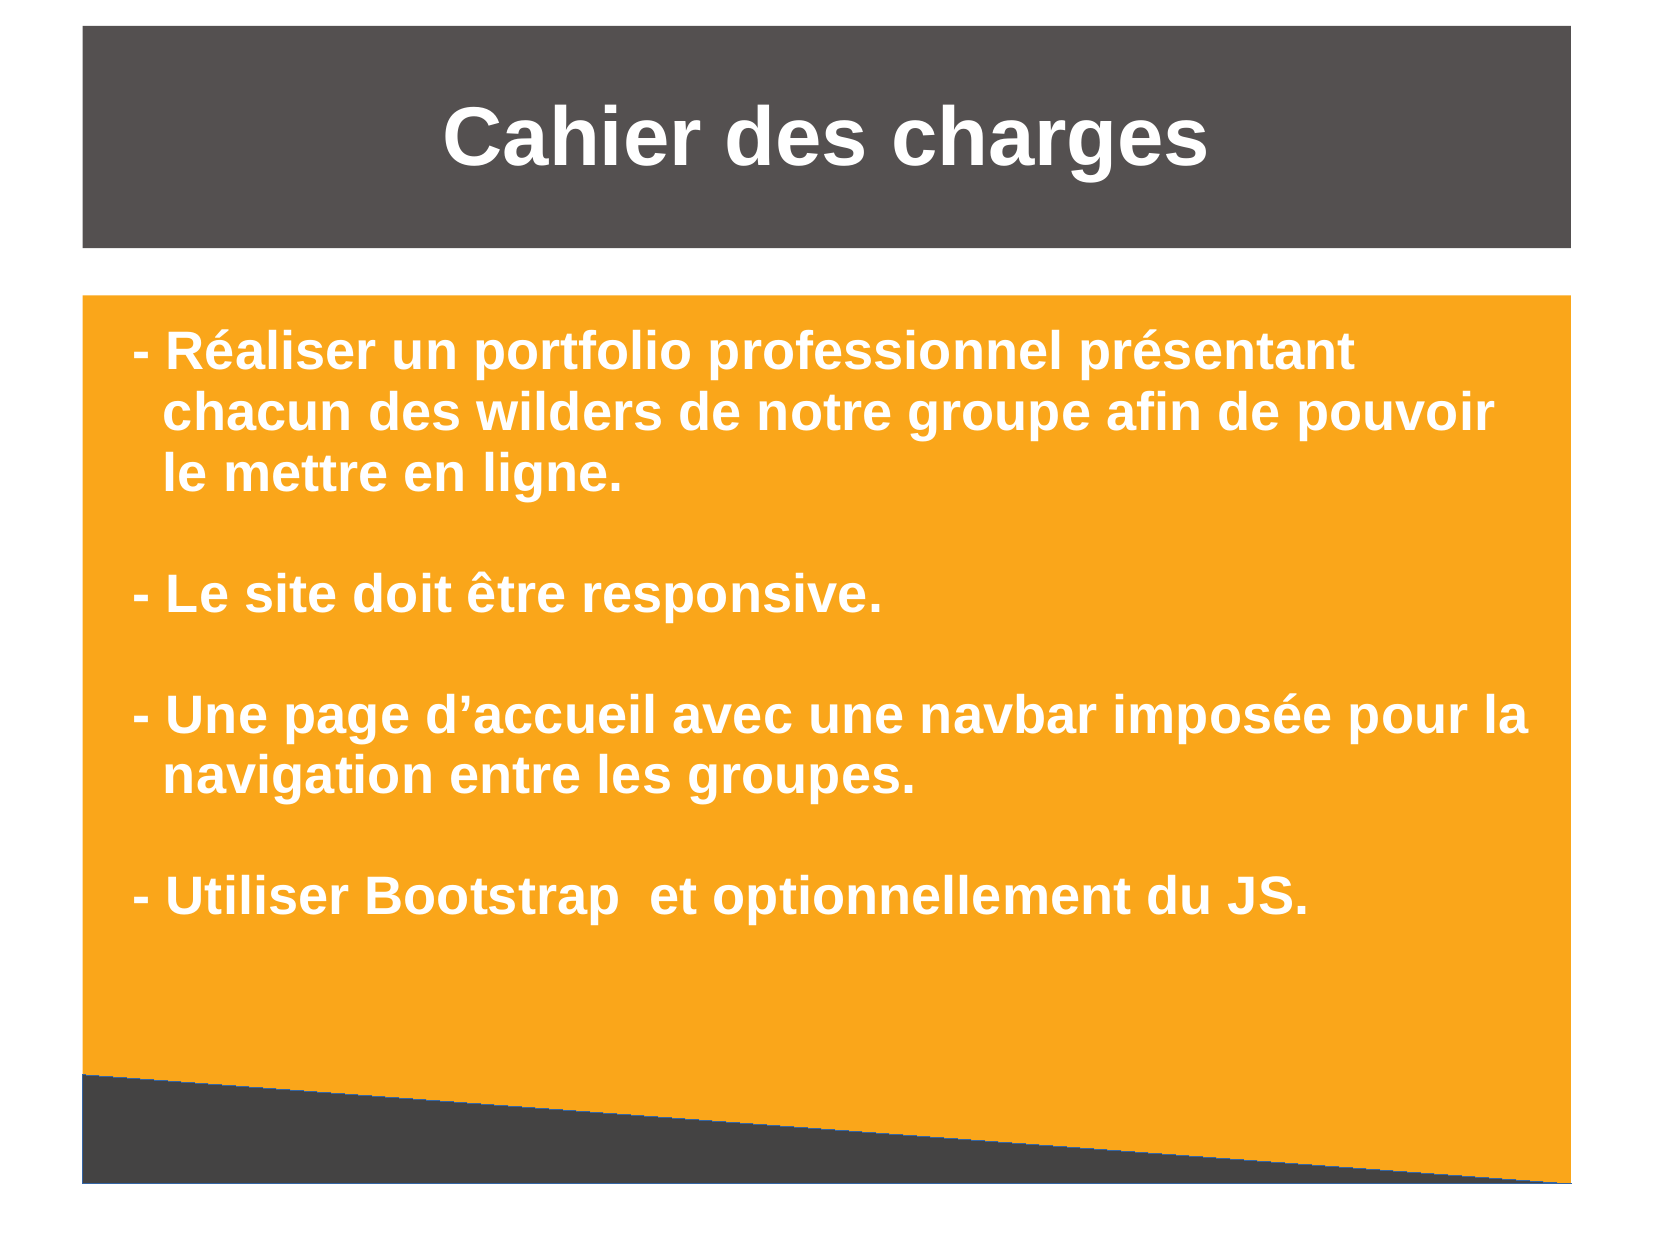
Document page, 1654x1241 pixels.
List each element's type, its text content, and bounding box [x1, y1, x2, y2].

text_box [82, 972, 1572, 1184]
subtitle - Réaliser un portfolio professionnel présentant chacun des wilders de notre groupe afin de pouvoir le mettre en ligne. - Le site doit être responsive. - Une page d’accueil avec une navbar imposée pour la navigation entre les groupes. - Utiliser Bootstrap et optionnellement du JS. [58, 94, 1571, 972]
title Cahier des charges [82, 25, 1571, 94]
